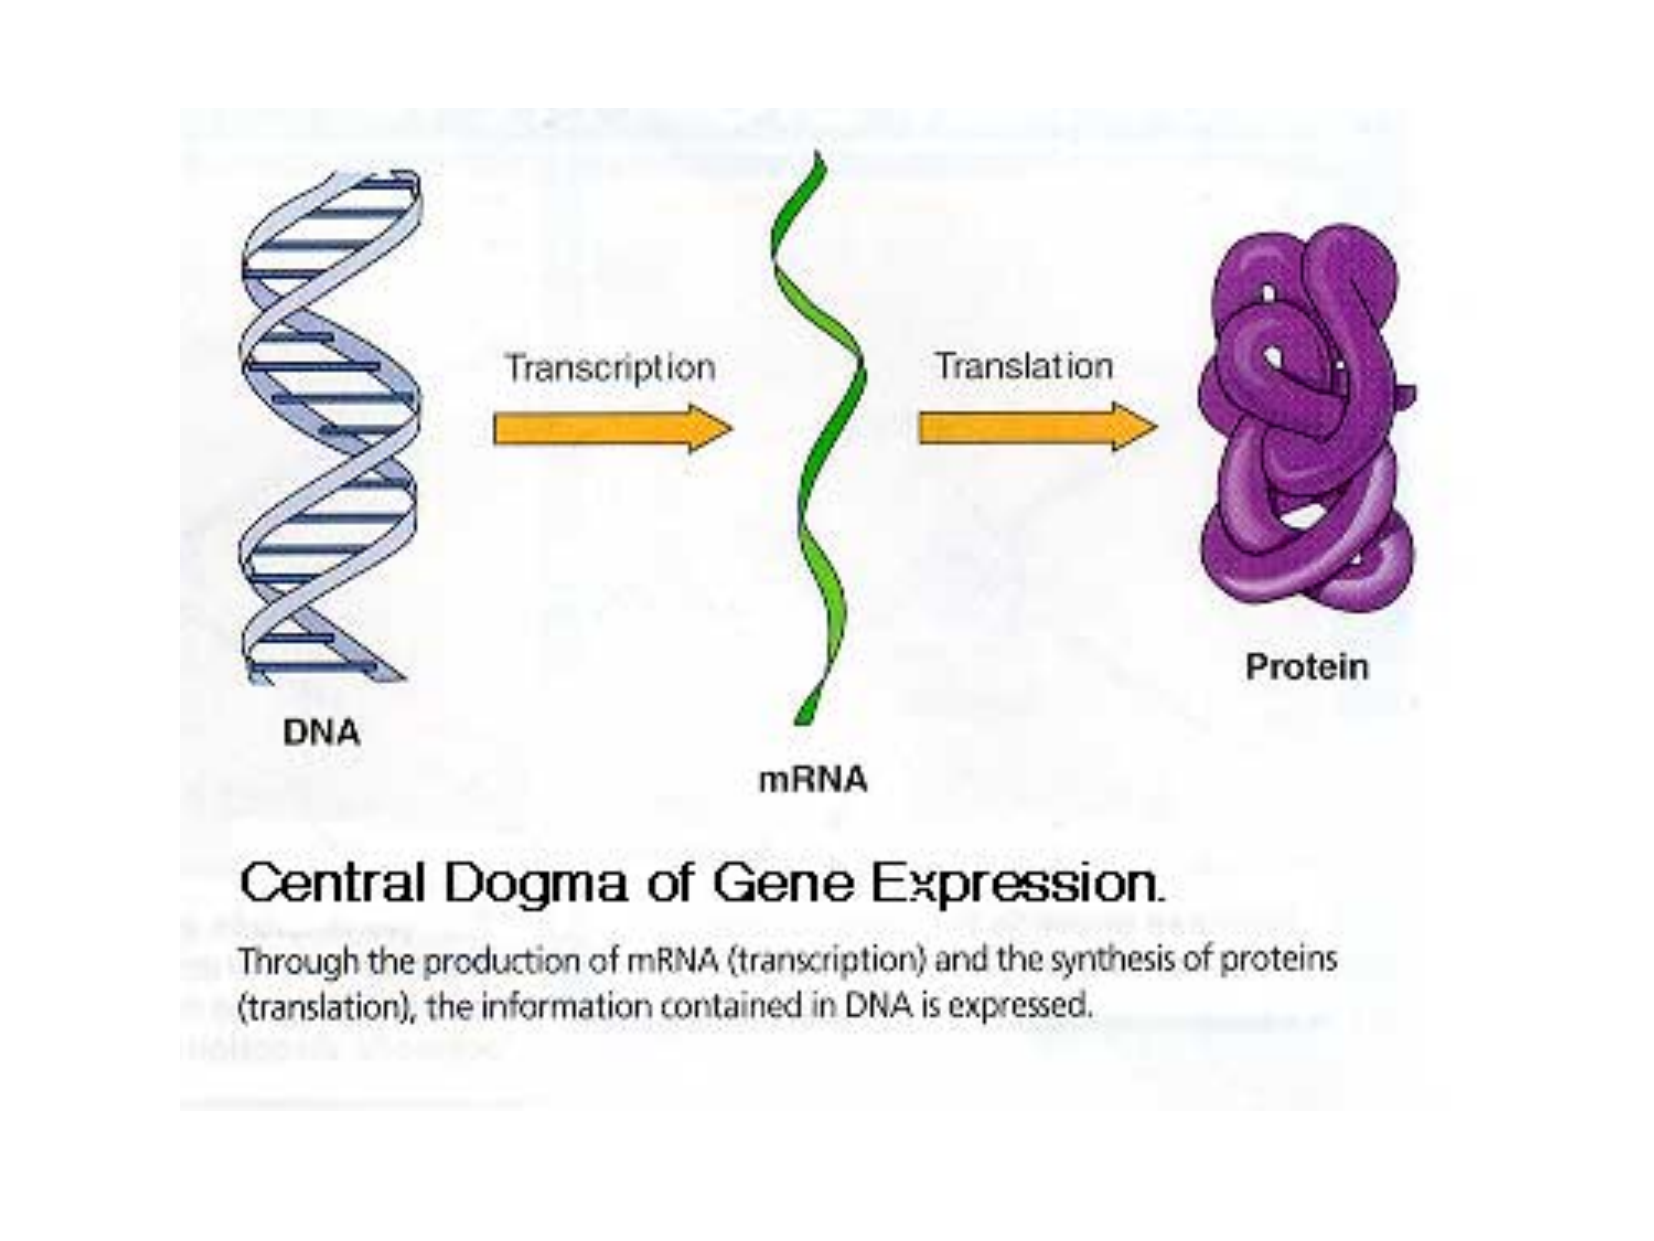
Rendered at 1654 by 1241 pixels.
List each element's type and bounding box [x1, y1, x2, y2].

picture [180, 108, 1477, 1111]
